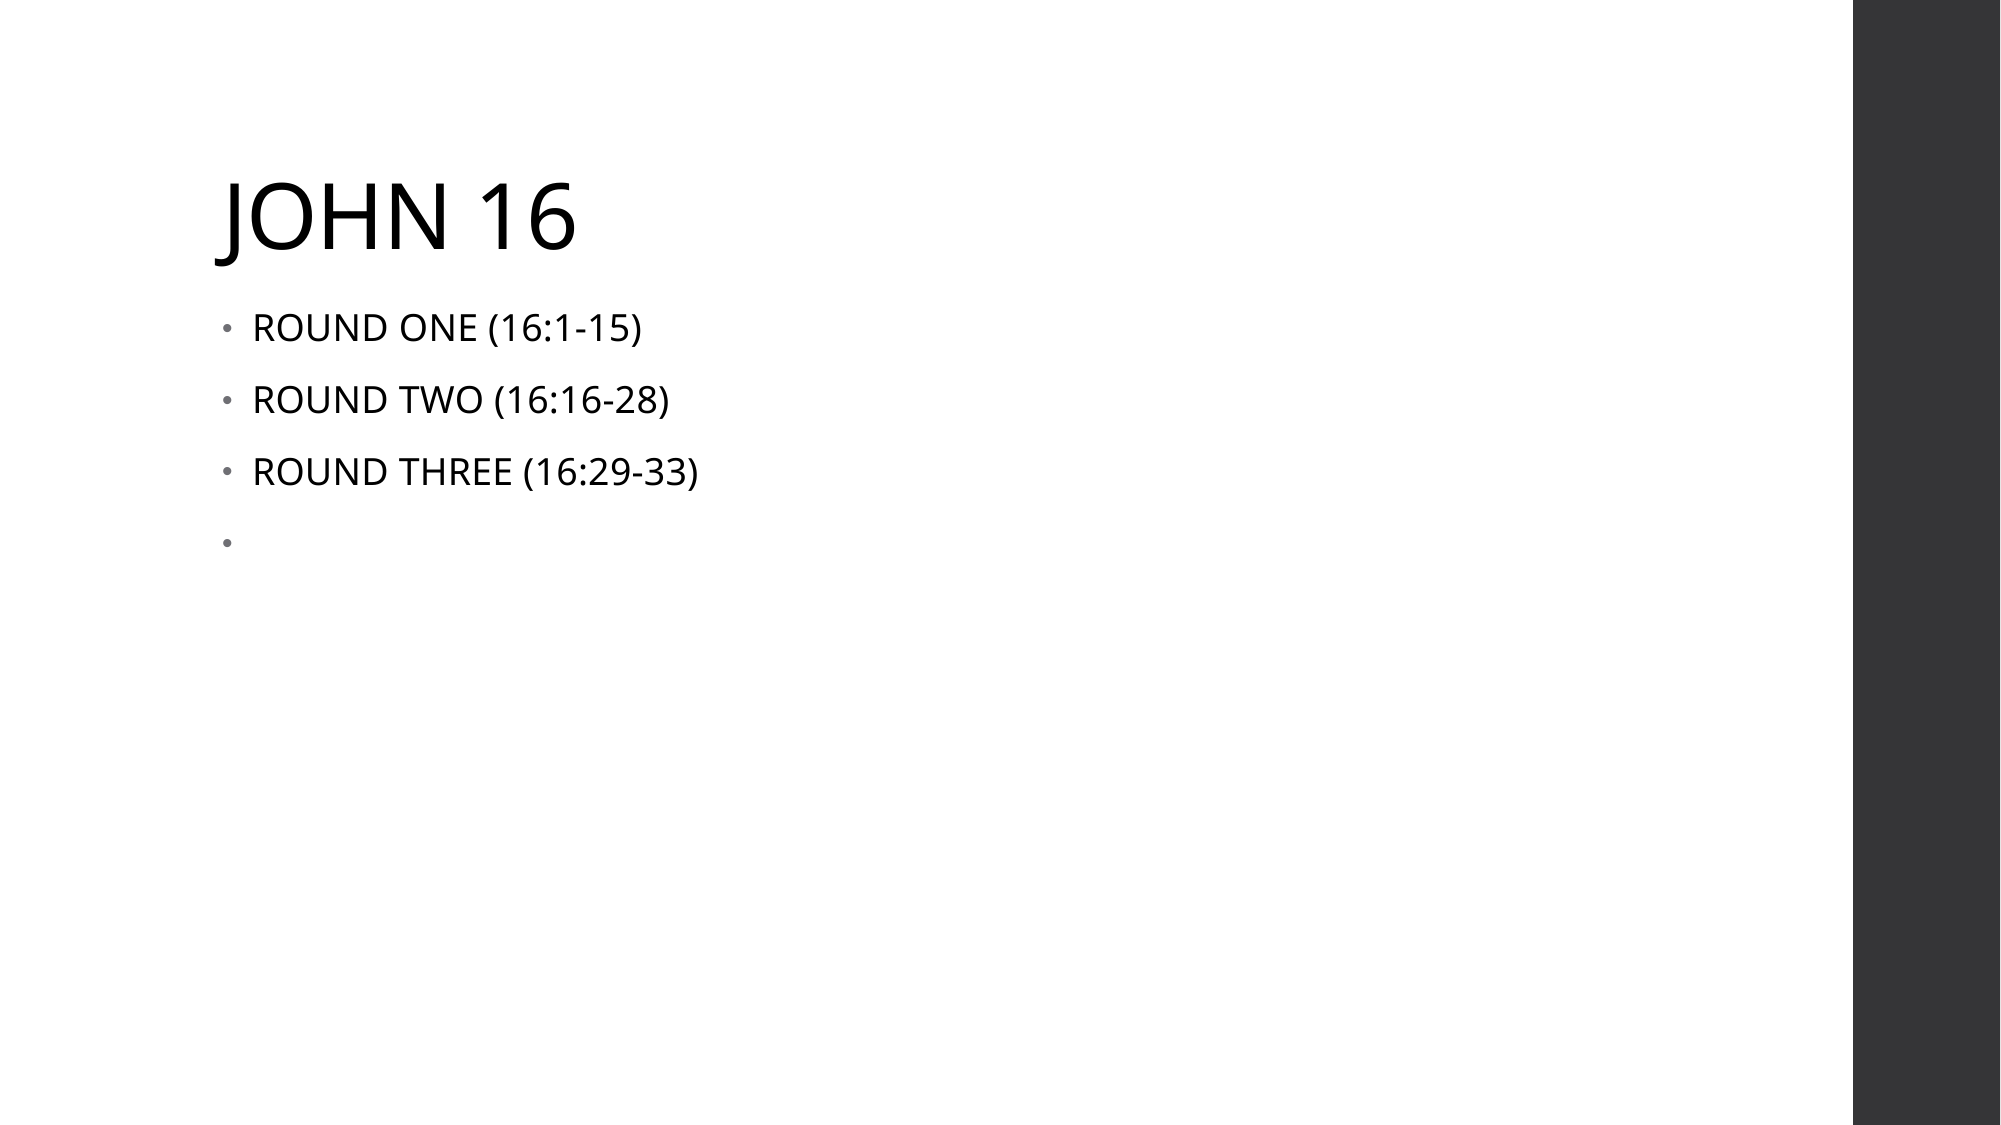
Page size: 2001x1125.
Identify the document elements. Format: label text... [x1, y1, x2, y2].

title JOHN 16 [206, 60, 1797, 278]
list ROUND ONE (16:1-15) ROUND TWO (16:16-28) ROUND THREE (16:29-33) [206, 299, 1617, 1014]
